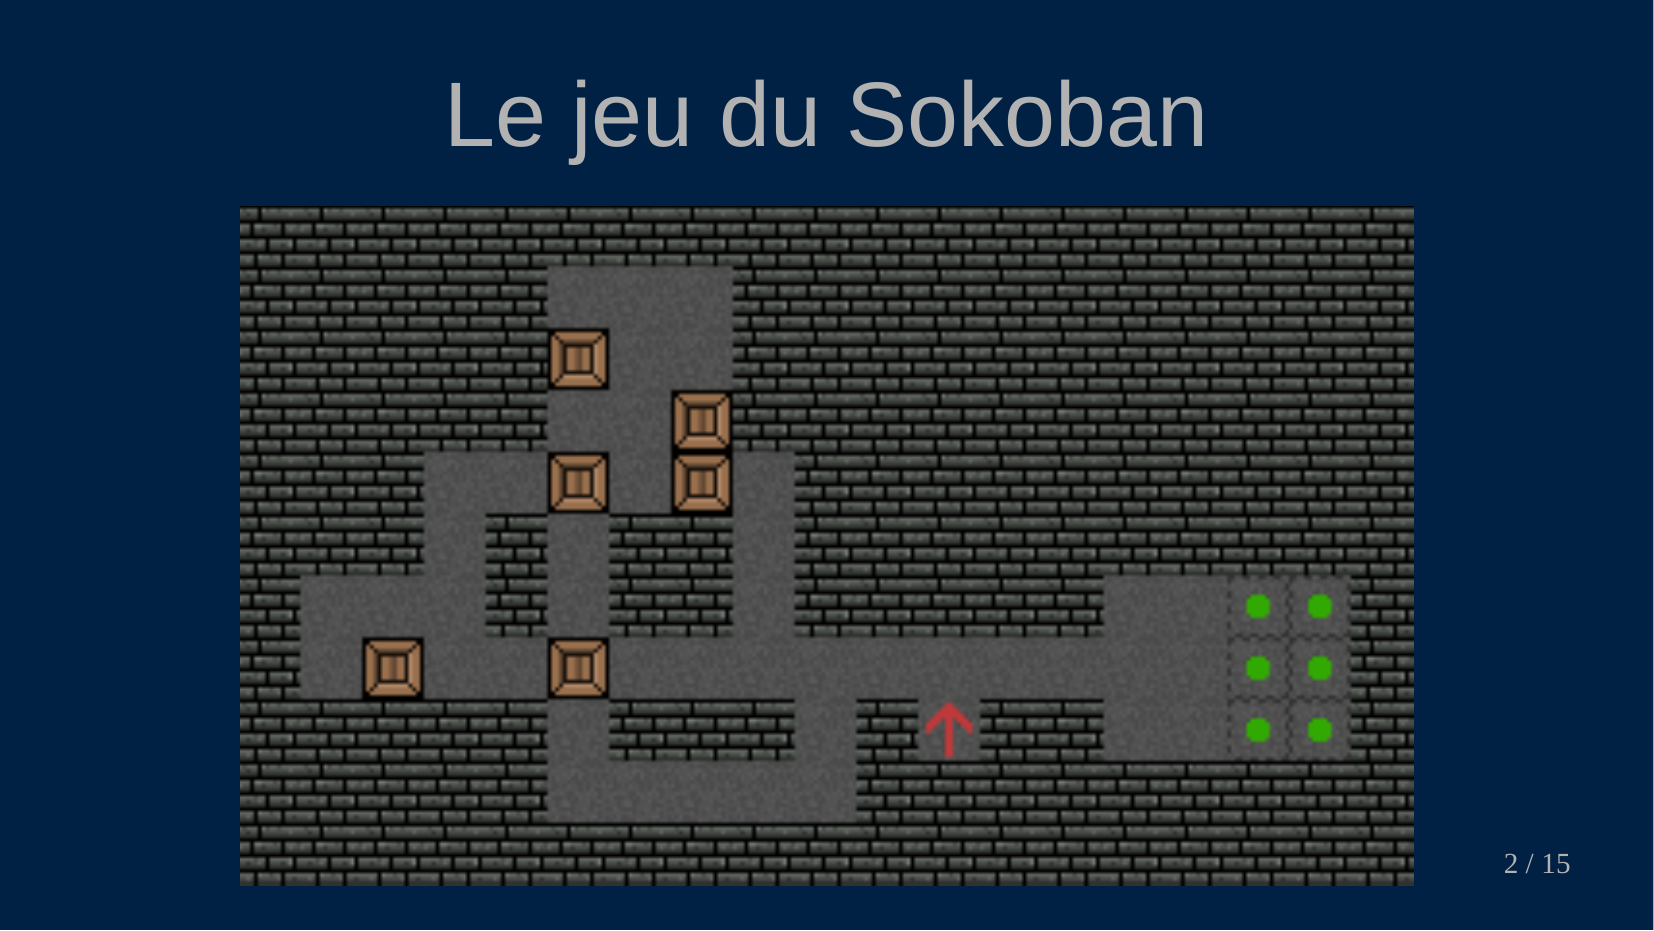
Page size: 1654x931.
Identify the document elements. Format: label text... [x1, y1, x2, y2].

title Le jeu du Sokoban [82, 37, 1571, 193]
picture [240, 206, 1414, 886]
